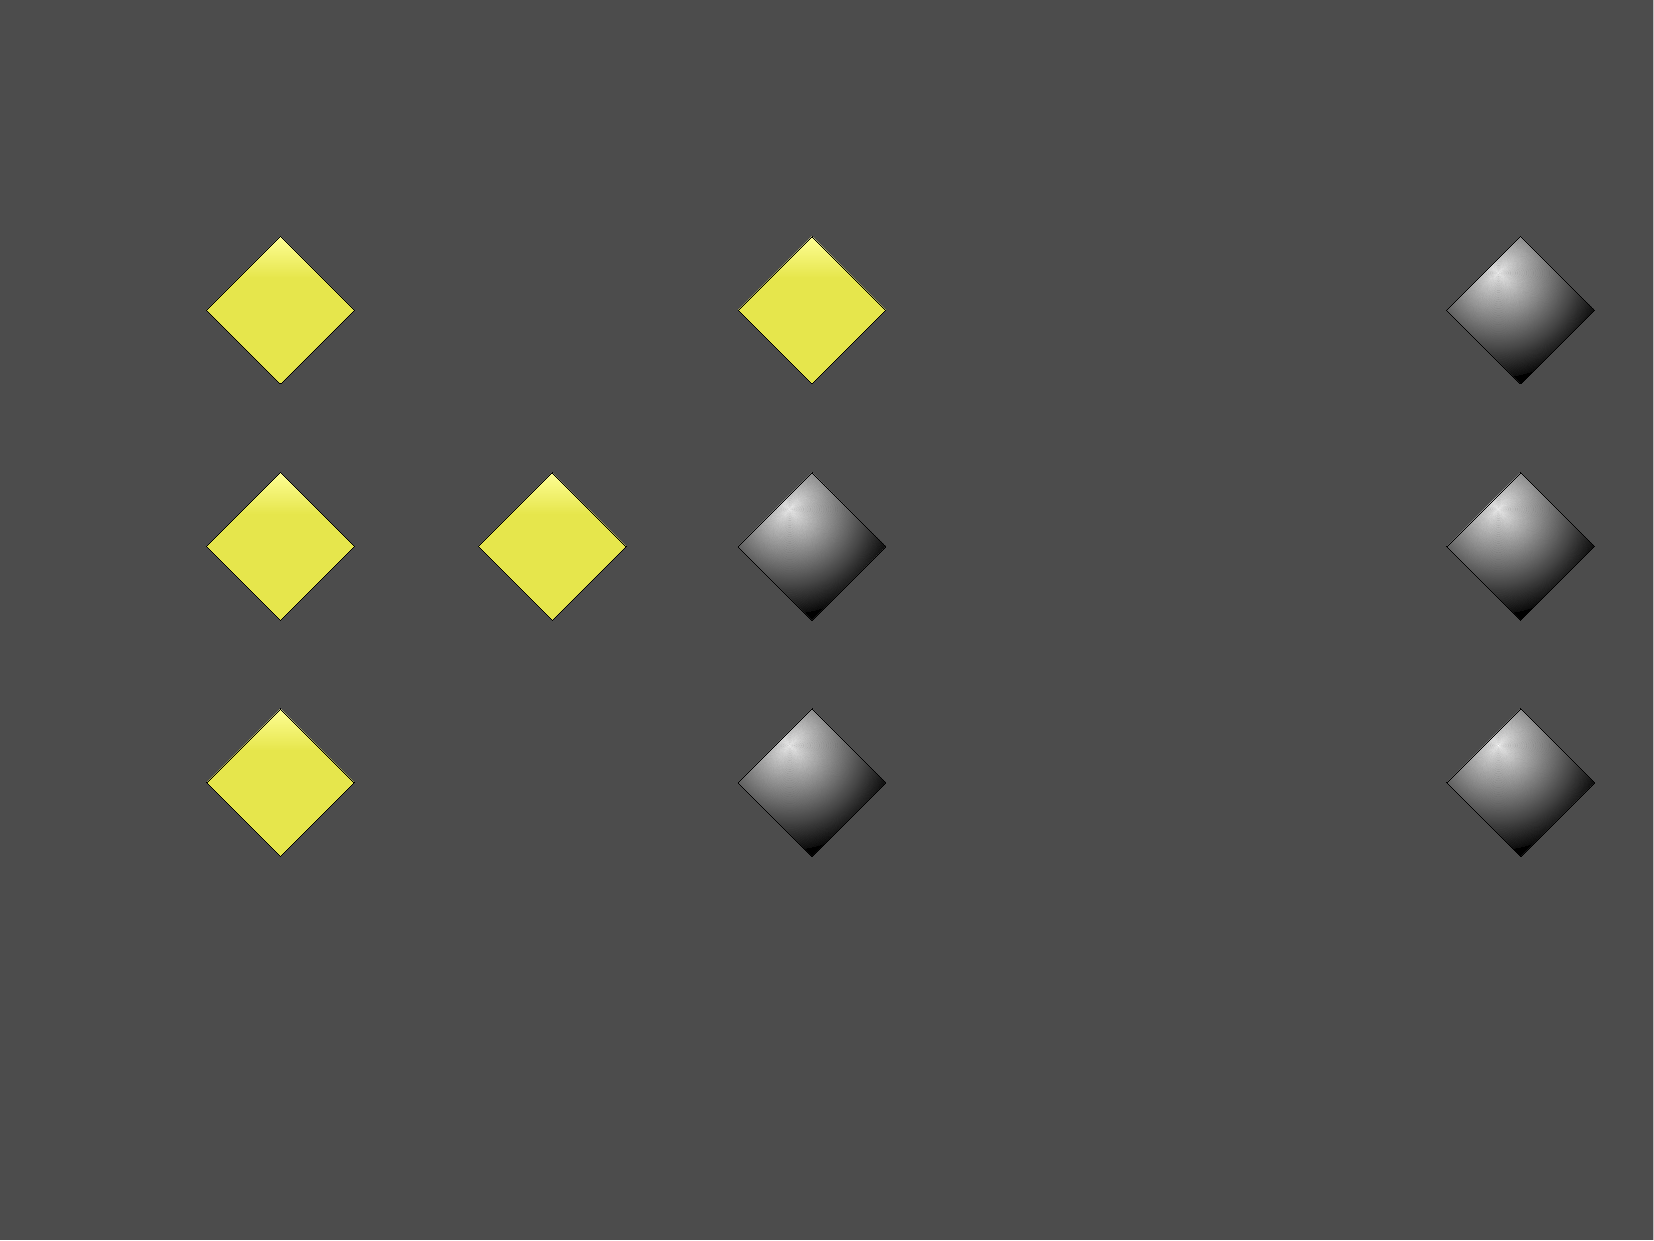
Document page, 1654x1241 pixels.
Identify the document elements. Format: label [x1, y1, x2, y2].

text_box [206, 708, 355, 857]
text_box [1446, 236, 1595, 384]
text_box [738, 472, 886, 621]
text_box [478, 472, 627, 621]
text_box [206, 472, 355, 621]
text_box [1446, 708, 1595, 857]
text_box [738, 236, 886, 384]
text_box [206, 236, 355, 384]
text_box [738, 708, 886, 857]
text_box [1446, 472, 1595, 621]
